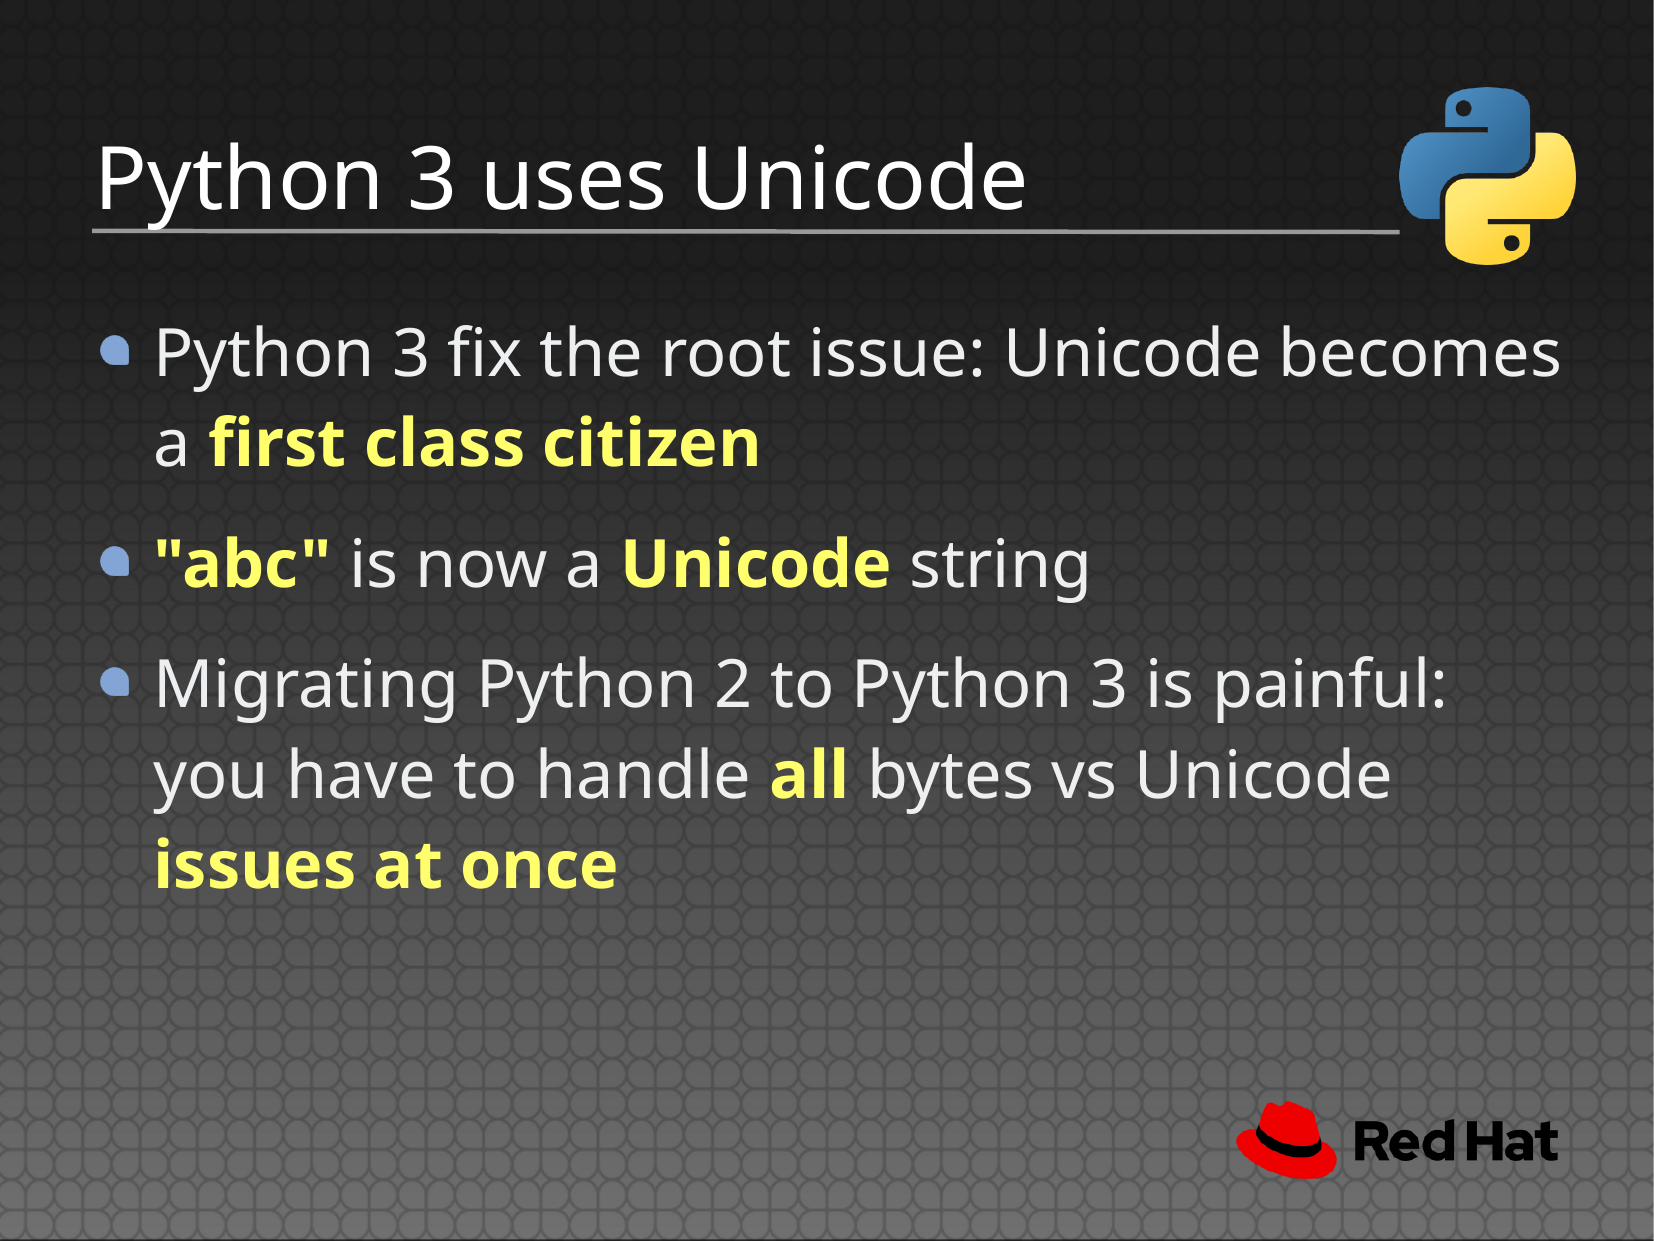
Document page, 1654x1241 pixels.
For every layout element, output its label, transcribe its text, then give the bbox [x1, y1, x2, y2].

list Python 3 fix the root issue: Unicode becomes a first class citizen "abc" is now a Unicode string Migrating Python 2 to Python 3 is painful: you have to handle all bytes vs Unicode issues at once [82, 304, 1571, 1045]
picture [0, 0, 1654, 1241]
title Python 3 uses Unicode [94, 100, 1426, 251]
